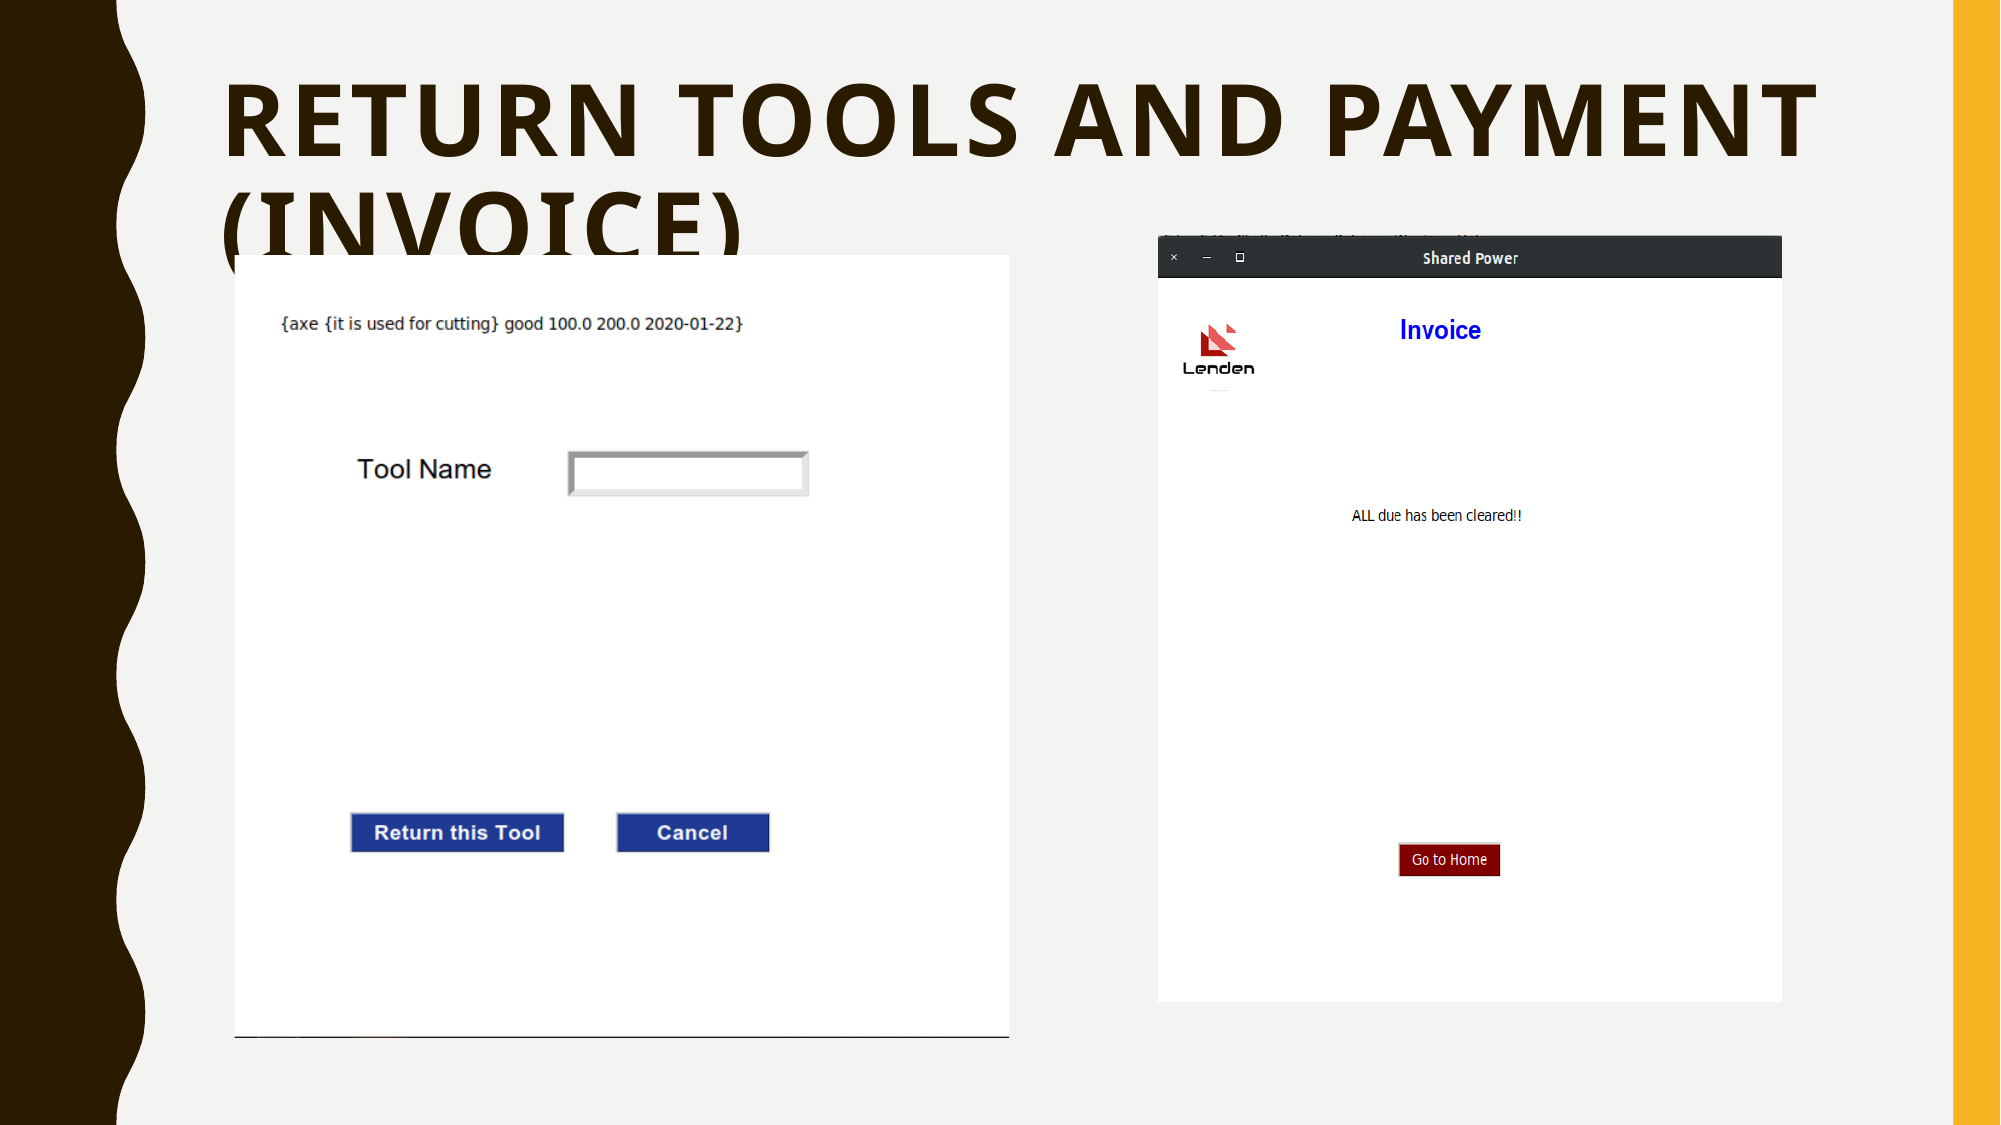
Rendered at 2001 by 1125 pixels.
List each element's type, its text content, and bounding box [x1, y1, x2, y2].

picture [1158, 235, 1782, 1002]
picture [234, 255, 1010, 1038]
title Return Tools and Payment (Invoice) [205, 62, 1920, 308]
